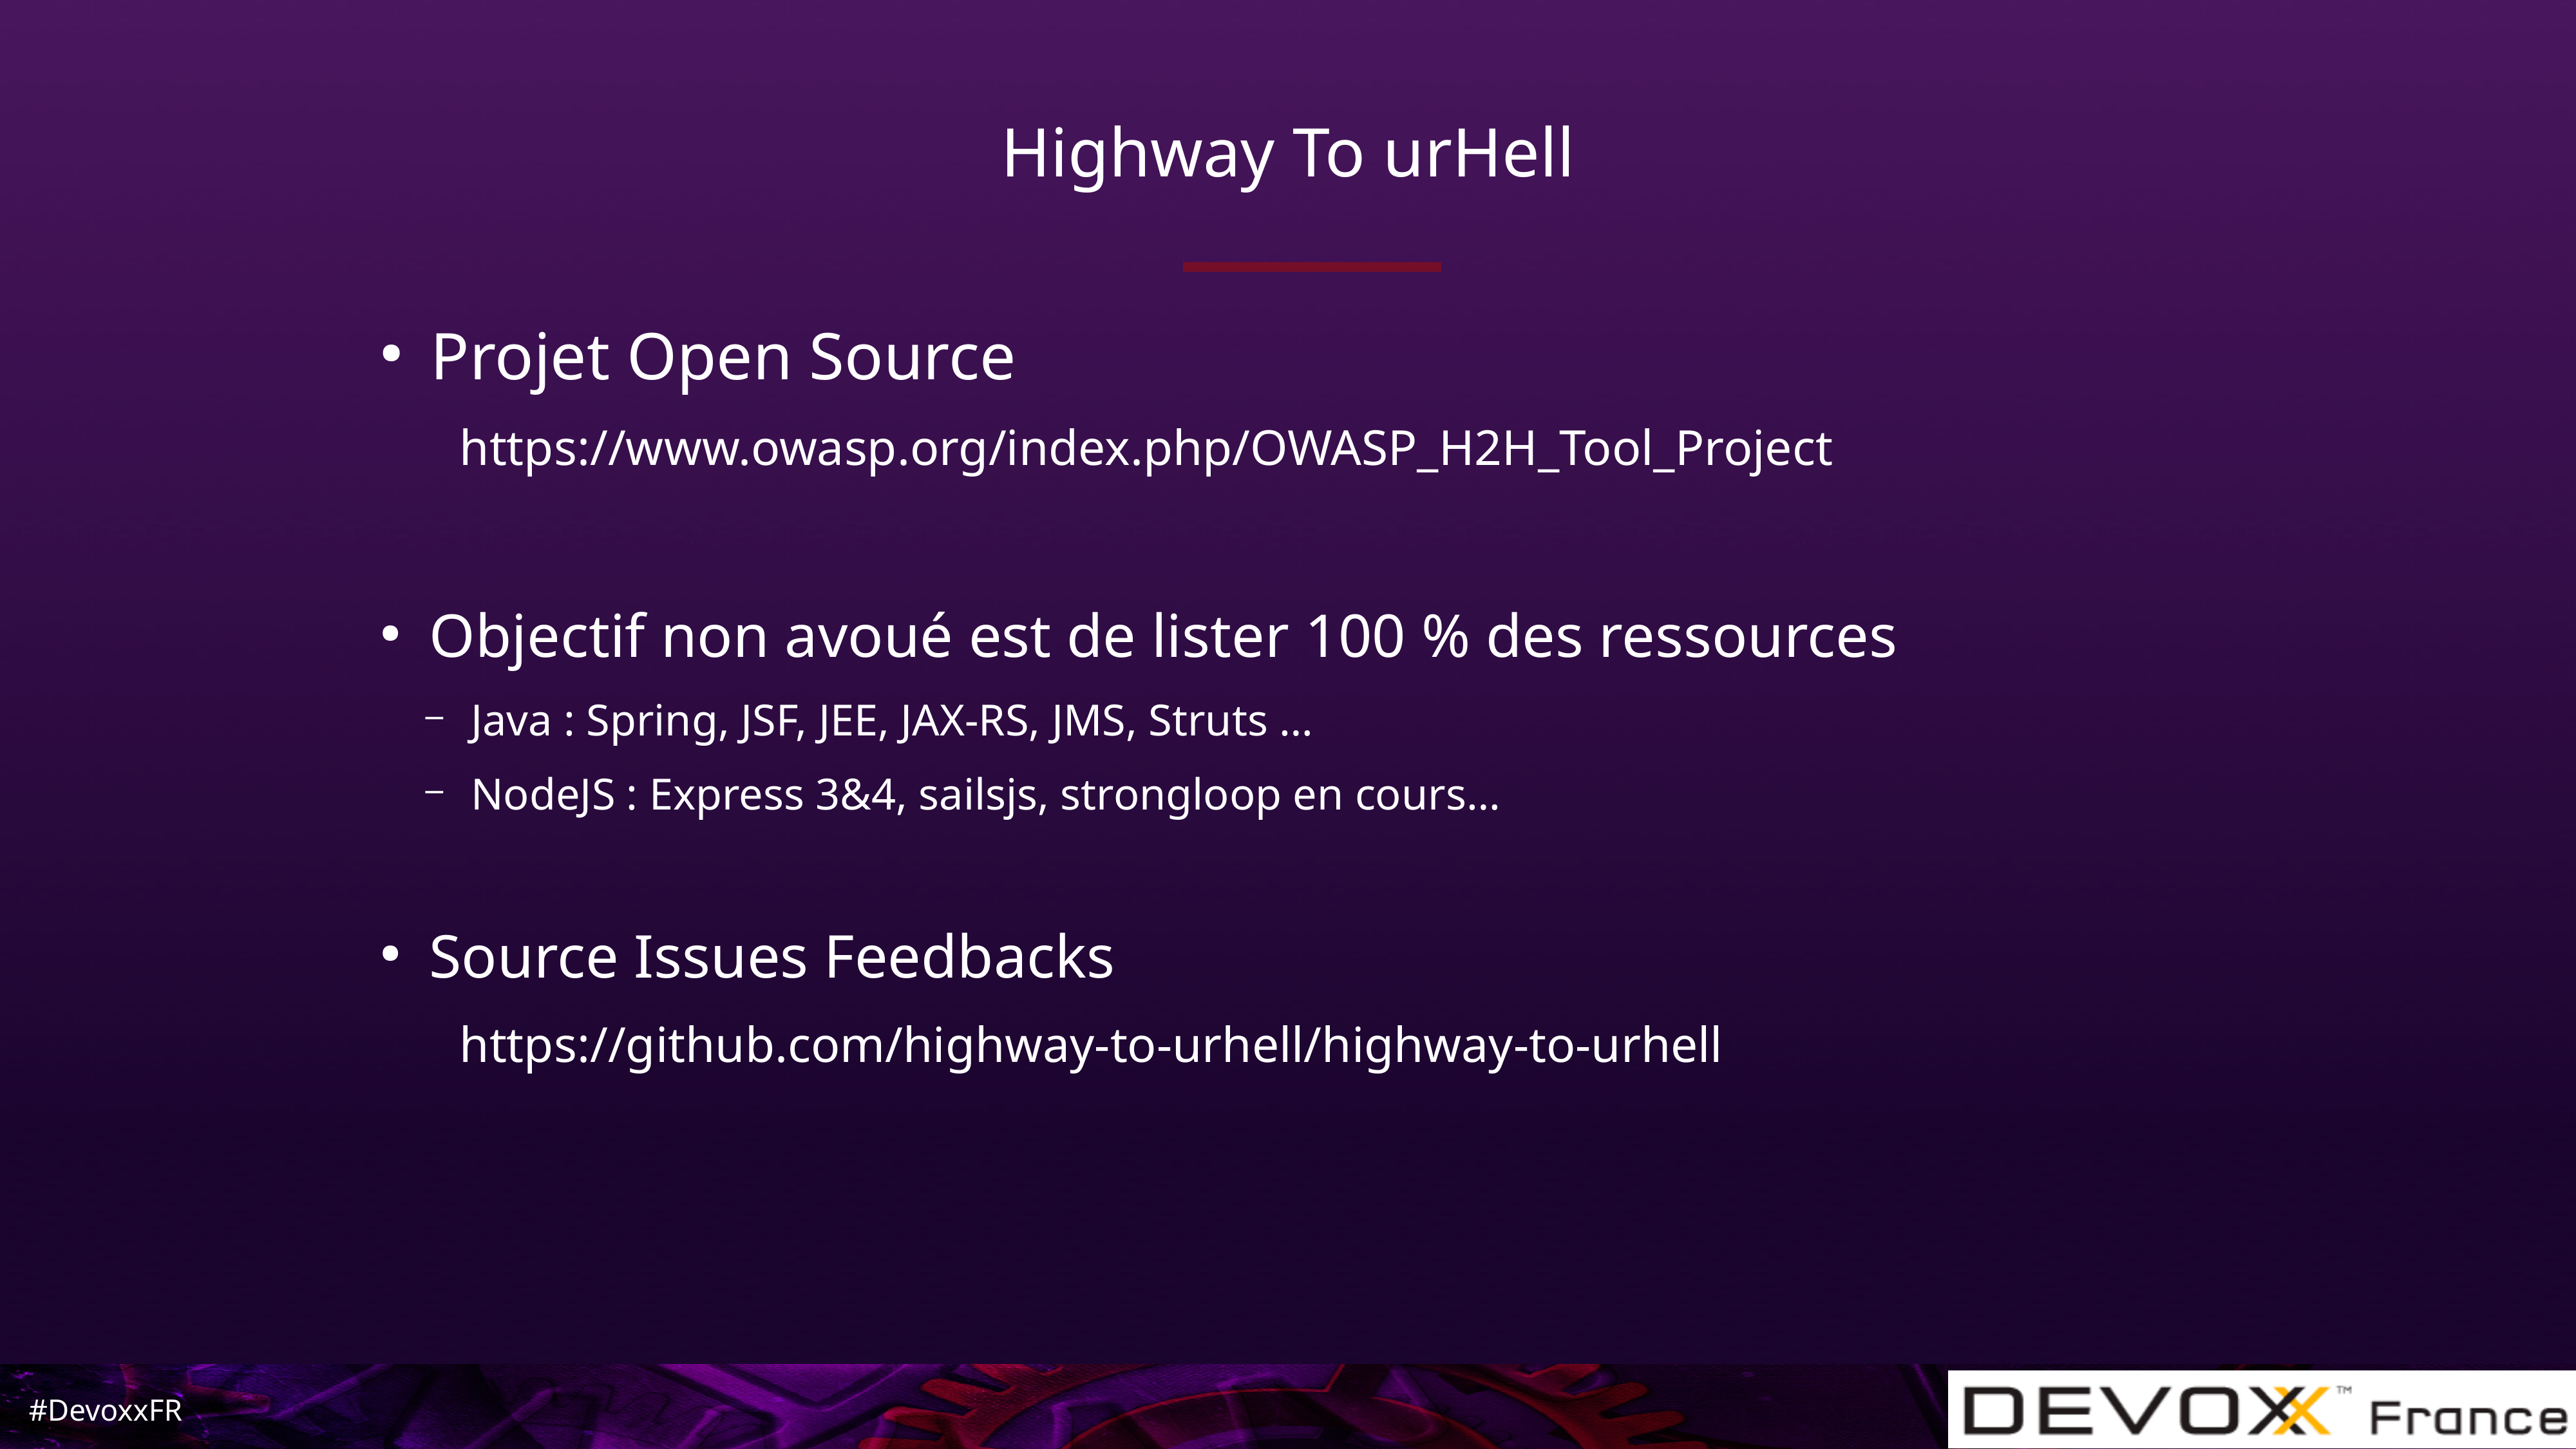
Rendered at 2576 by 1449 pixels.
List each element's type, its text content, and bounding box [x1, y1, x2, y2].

list Projet Open Source https://www.owasp.org/index.php/OWASP_H2H_Tool_Project Objectif non avoué est de lister 100 % des ressources Java : Spring, JSF, JEE, JAX-RS, JMS, Struts … NodeJS : Express 3&4, sailsjs, strongloop en cours… Source Issues Feedbacks https://github.com/highway-to-urhell/highway-to-urhell [368, 310, 2208, 1326]
picture [0, 0, 2576, 1449]
title Highway To urHell [510, 14, 2065, 287]
